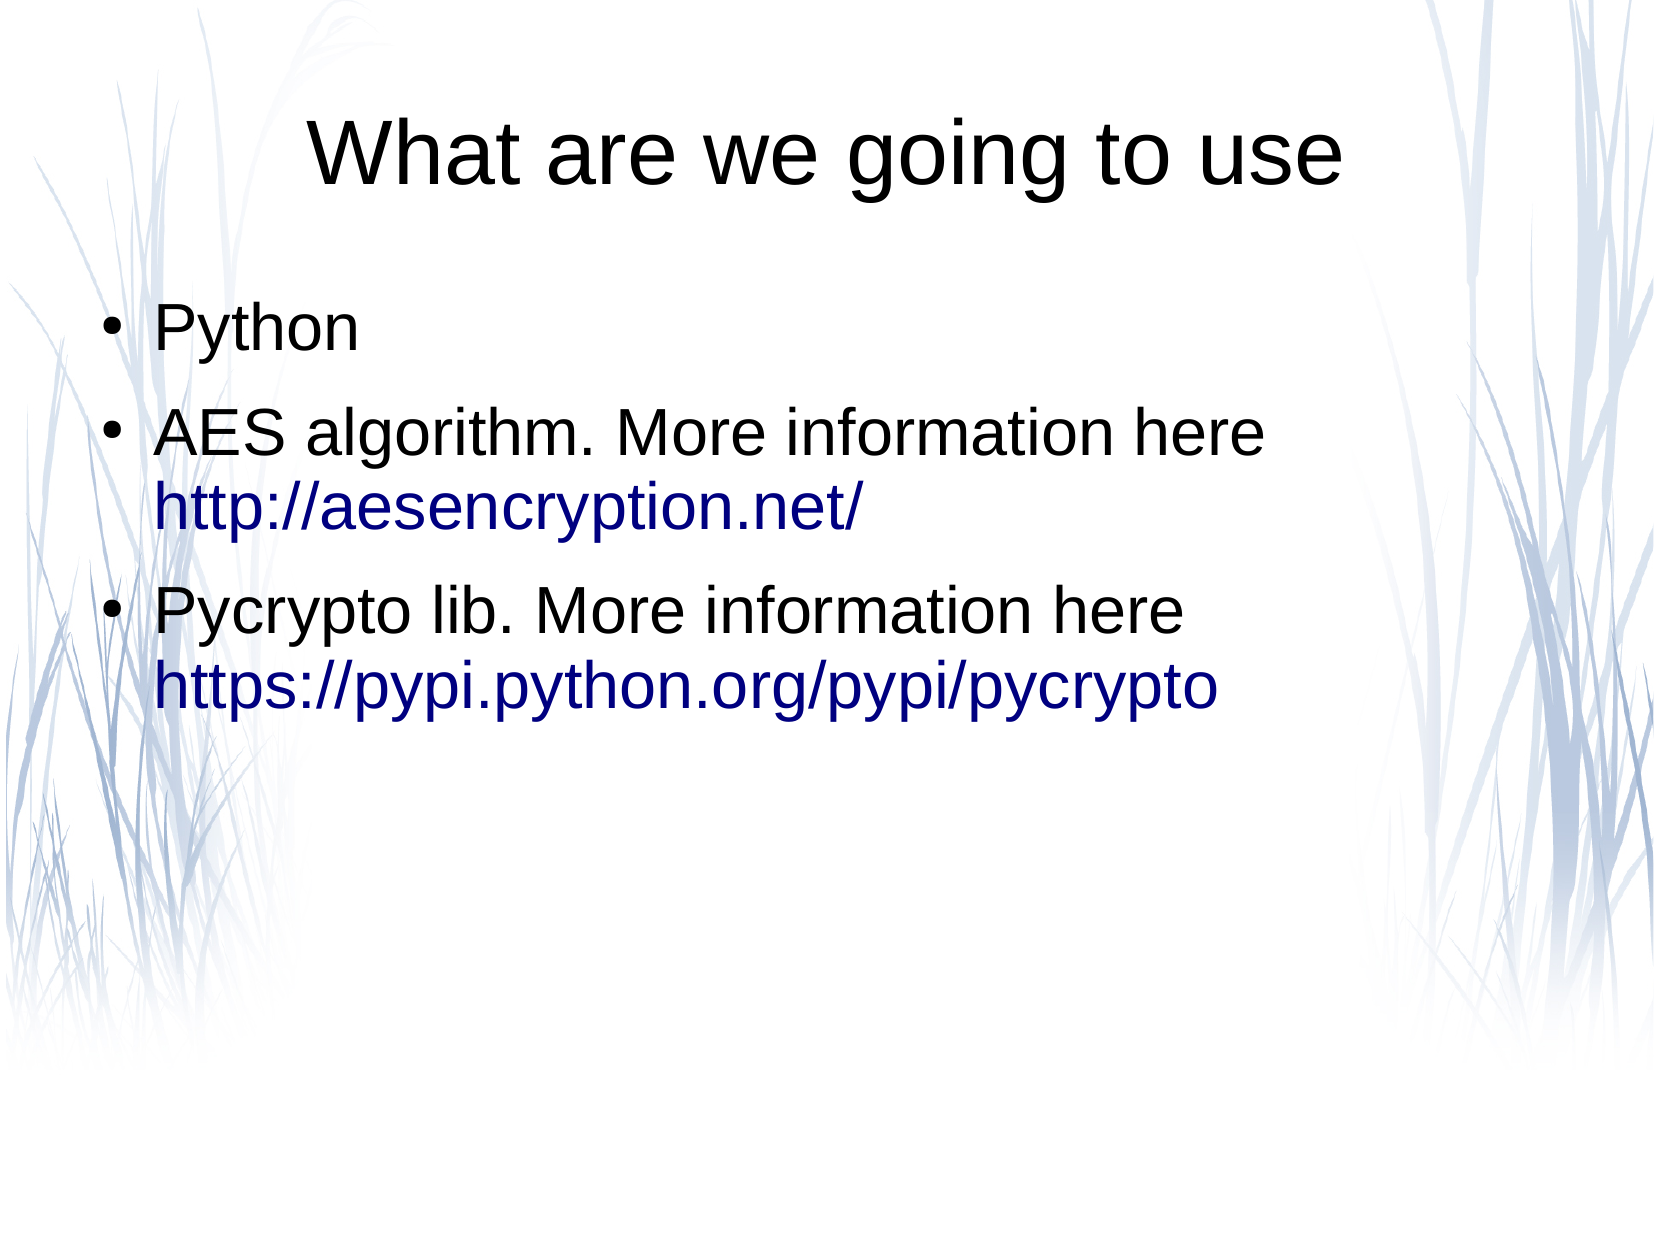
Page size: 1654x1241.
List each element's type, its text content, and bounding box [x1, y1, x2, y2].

list Python AES algorithm. More information here http://aesencryption.net/ Pycrypto lib. More information here https://pypi.python.org/pypi/pycrypto [82, 290, 1571, 1010]
picture [6, 0, 1654, 1241]
title What are we going to use [82, 49, 1571, 257]
